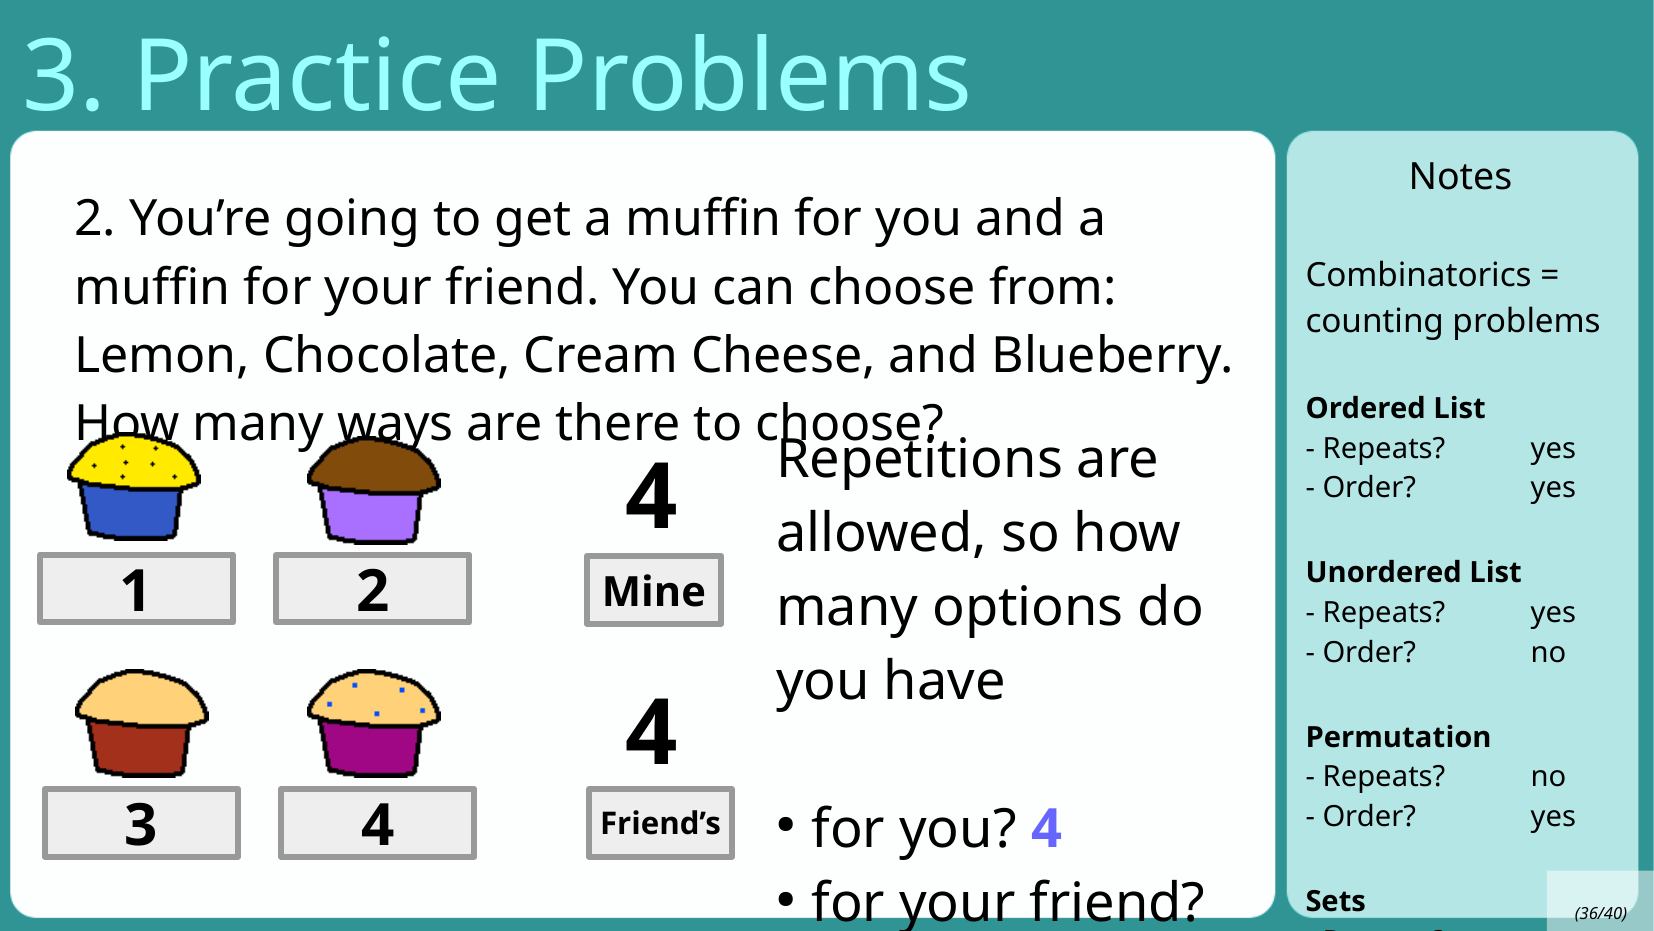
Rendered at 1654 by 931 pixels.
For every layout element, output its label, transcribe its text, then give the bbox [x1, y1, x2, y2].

text_box 3 [44, 788, 239, 857]
text_box 2. You’re going to get a muffin for you and a muffin for your friend. You can choose from: Lemon, Chocolate, Cream Cheese, and Blueberry. How many ways are there to choose? [74, 182, 1244, 407]
text_box Notes Combinatorics = counting problems Ordered List - Repeats? yes - Order? yes Unordered List - Repeats? yes - Order? no Permutation - Repeats? no - Order? yes Sets - Repeats? no - Order? no [1290, 141, 1631, 858]
text_box 4 [572, 434, 731, 552]
title 3. Practice Problems [22, 13, 1511, 130]
text_box 4 [572, 670, 731, 789]
picture [0, 0, 1654, 931]
text_box 1 [39, 554, 234, 623]
text_box Friend’s [589, 788, 732, 857]
text_box Mine [586, 555, 722, 624]
text_box 4 [281, 788, 475, 857]
text_box 2 [276, 554, 470, 623]
text_box (<number>/40) [1546, 877, 1654, 931]
text_box Repetitions are allowed, so how many options do you have for you? 4 for your friend? 4 [776, 419, 1249, 857]
